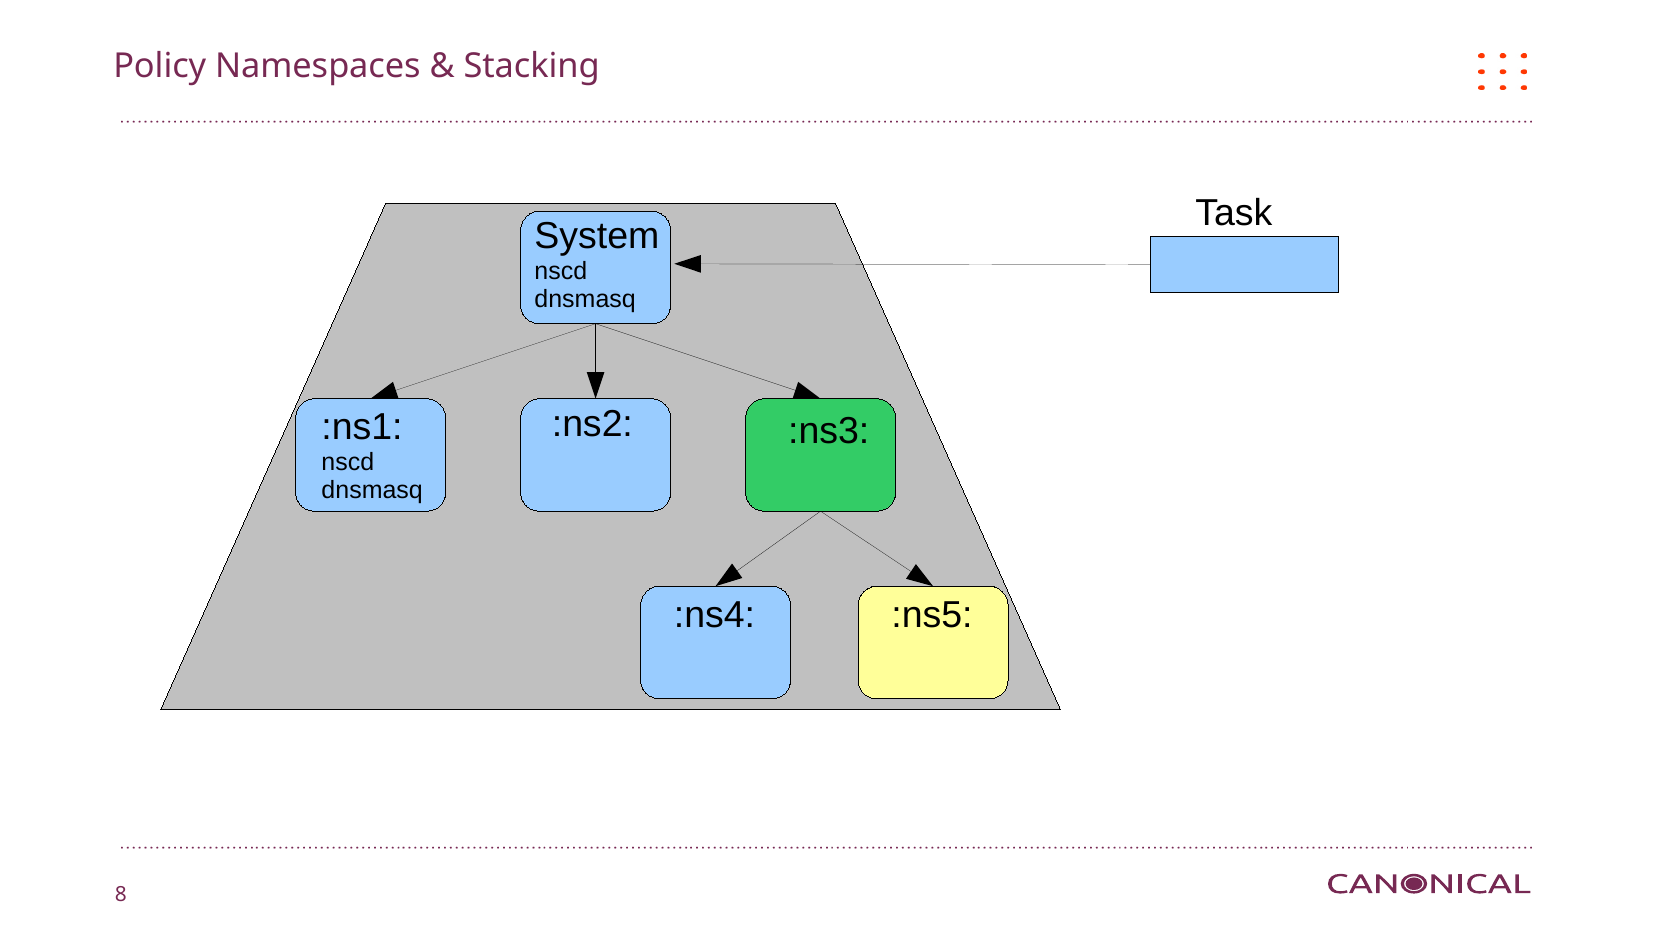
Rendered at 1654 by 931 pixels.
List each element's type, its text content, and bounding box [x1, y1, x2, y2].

text_box System nscd dnsmasq [519, 207, 675, 321]
picture [111, 845, 1533, 851]
picture [111, 119, 1533, 124]
text_box :ns3: [773, 401, 885, 459]
title Policy Namespaces & Stacking [113, 48, 1382, 81]
text_box :ns2: [537, 394, 649, 452]
text_box Task [1180, 183, 1288, 241]
text_box [160, 203, 1061, 710]
text_box [1150, 236, 1339, 293]
picture [1478, 53, 1527, 90]
text_box :ns4: [659, 586, 771, 643]
text_box :ns1: nscd dnsmasq [306, 398, 439, 512]
text_box :ns5: [876, 585, 988, 643]
